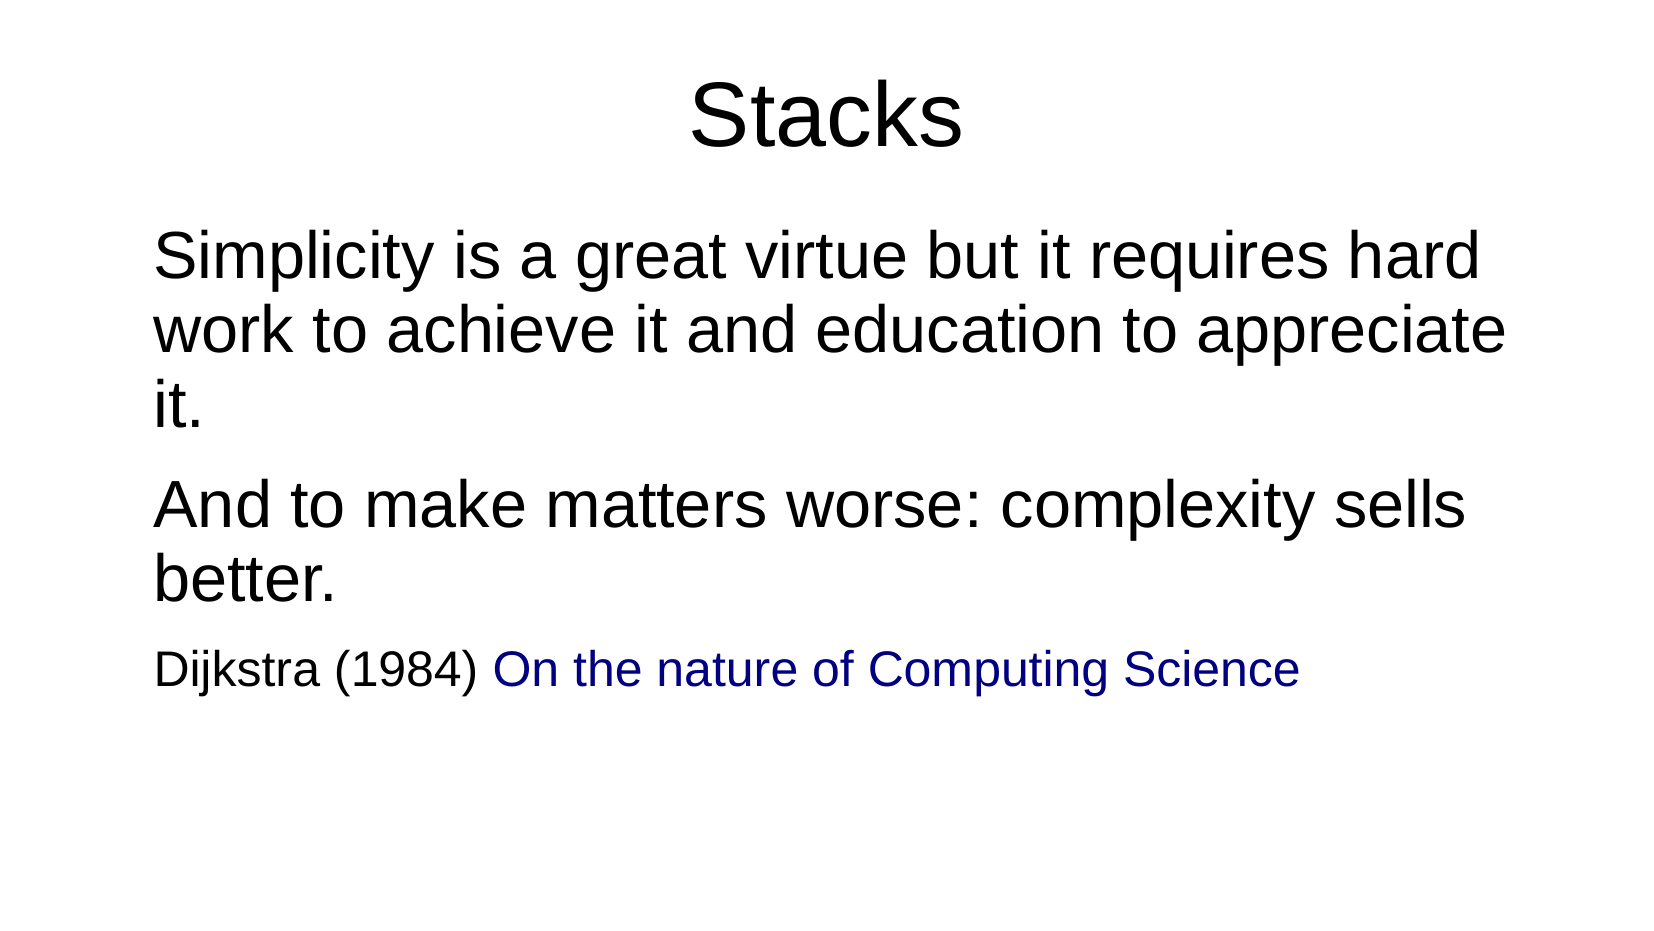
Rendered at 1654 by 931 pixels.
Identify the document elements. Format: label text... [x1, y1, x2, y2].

title Stacks [82, 37, 1571, 193]
list Simplicity is a great virtue but it requires hard work to achieve it and education to appreciate it. And to make matters worse: complexity sells better. Dijkstra (1984) On the nature of Computing Science [82, 217, 1571, 758]
